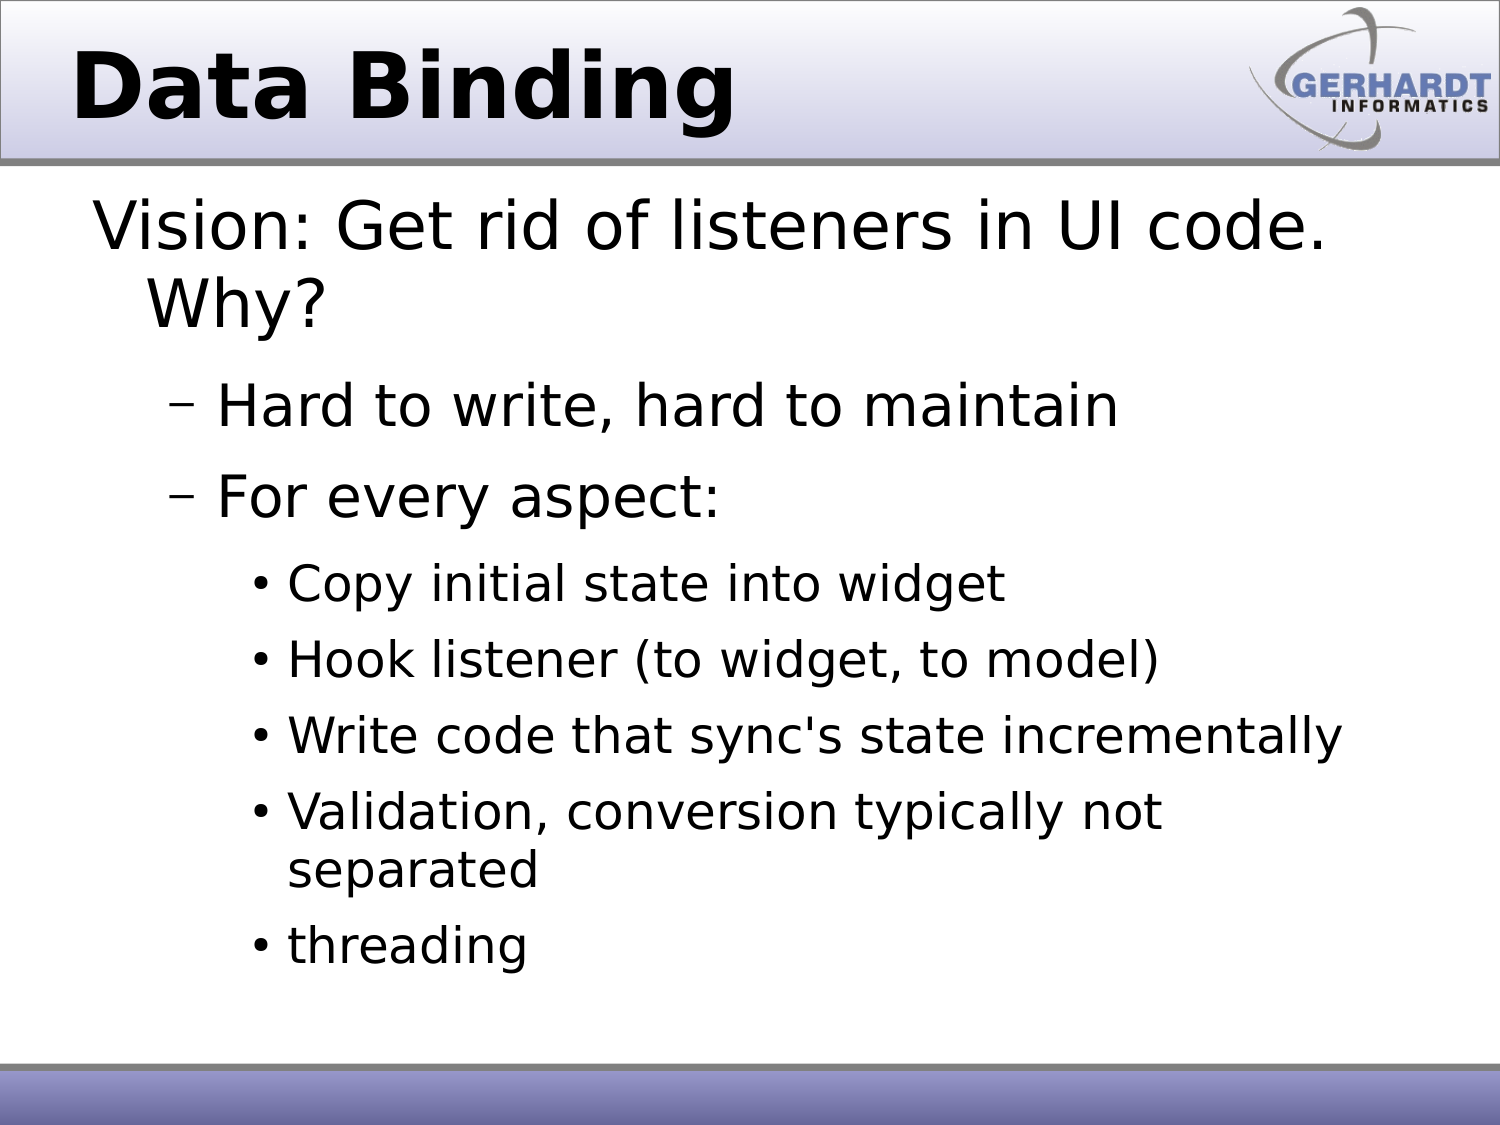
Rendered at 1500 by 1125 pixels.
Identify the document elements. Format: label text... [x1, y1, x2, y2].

title Data Binding [69, 0, 1420, 181]
list Vision: Get rid of listeners in UI code. Why? Hard to write, hard to maintain For every aspect: Copy initial state into widget Hook listener (to widget, to model) Write code that sync's state incrementally Validation, conversion typically not separated threading [75, 187, 1425, 991]
picture [1420, 7, 1491, 151]
